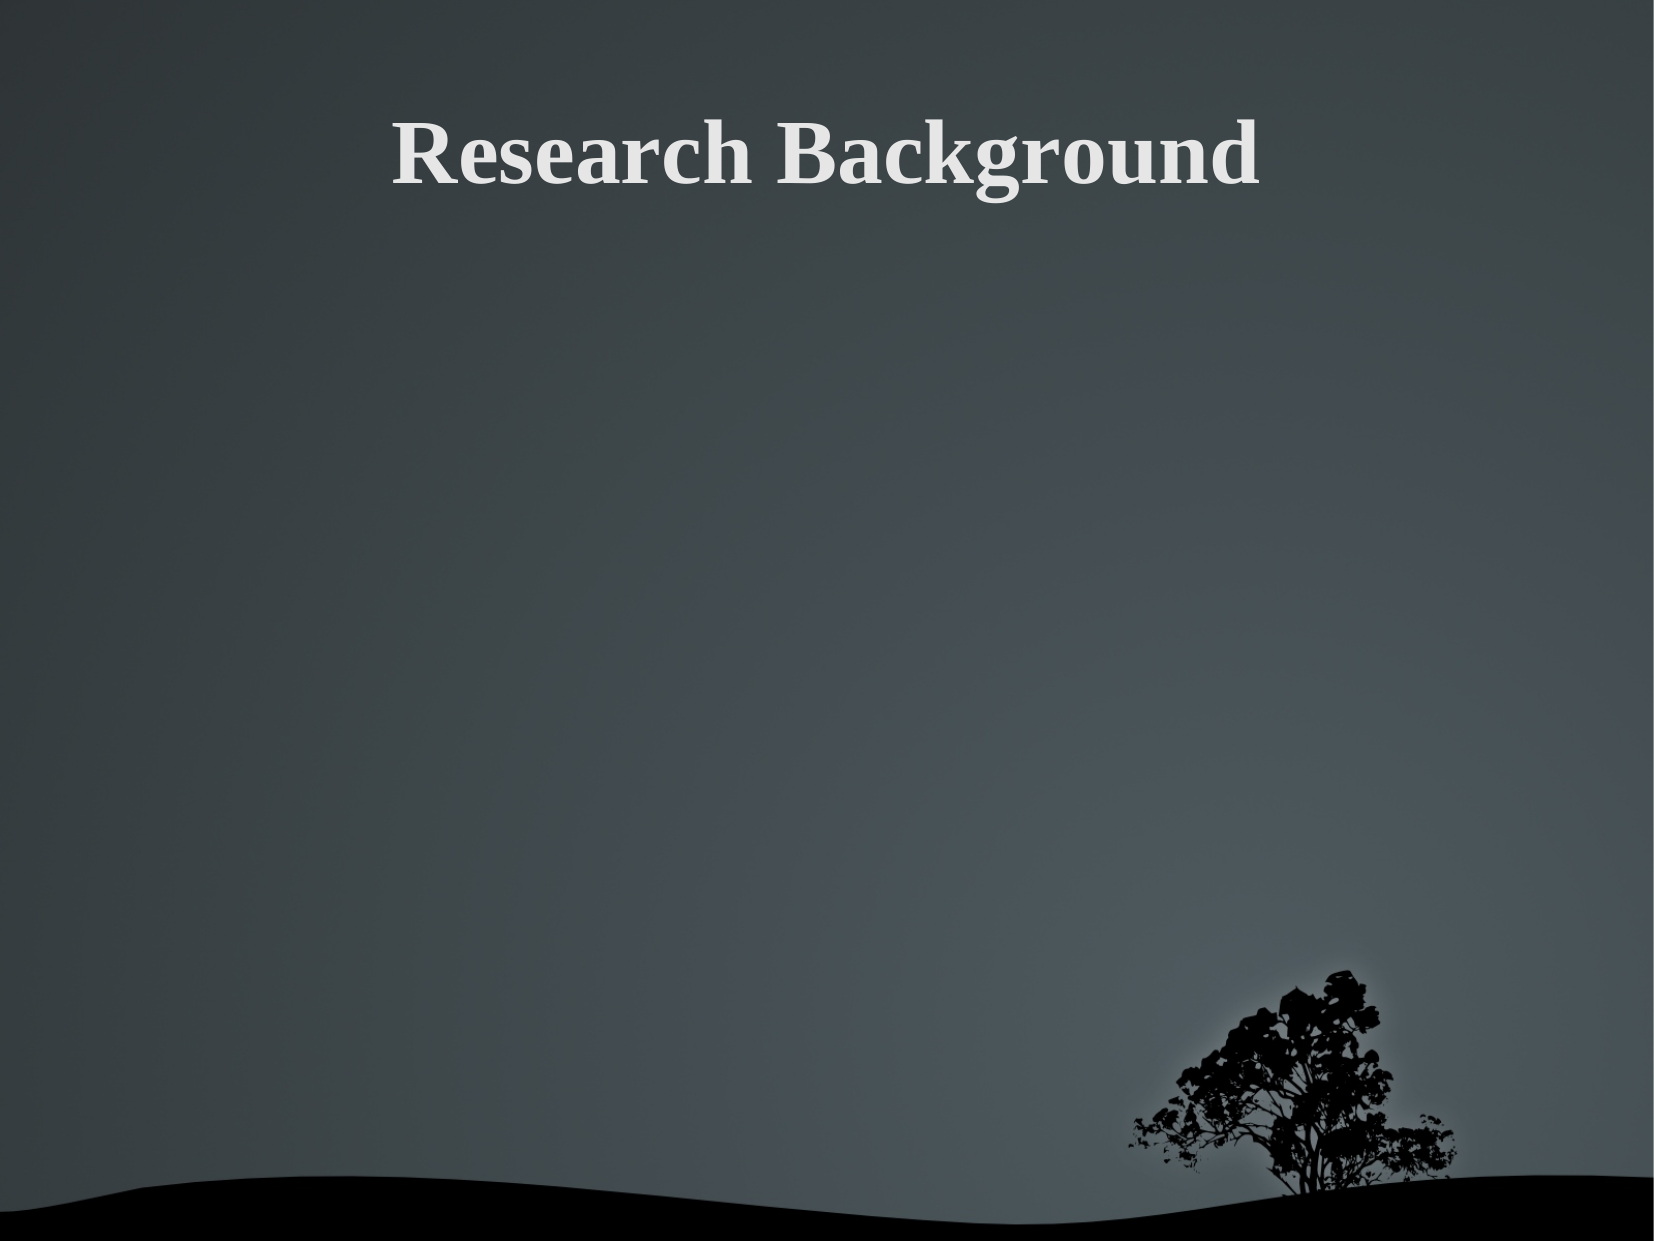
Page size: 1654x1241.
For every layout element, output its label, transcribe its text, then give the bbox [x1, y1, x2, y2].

title Research Background [82, 49, 1571, 257]
picture [0, 0, 1654, 1241]
